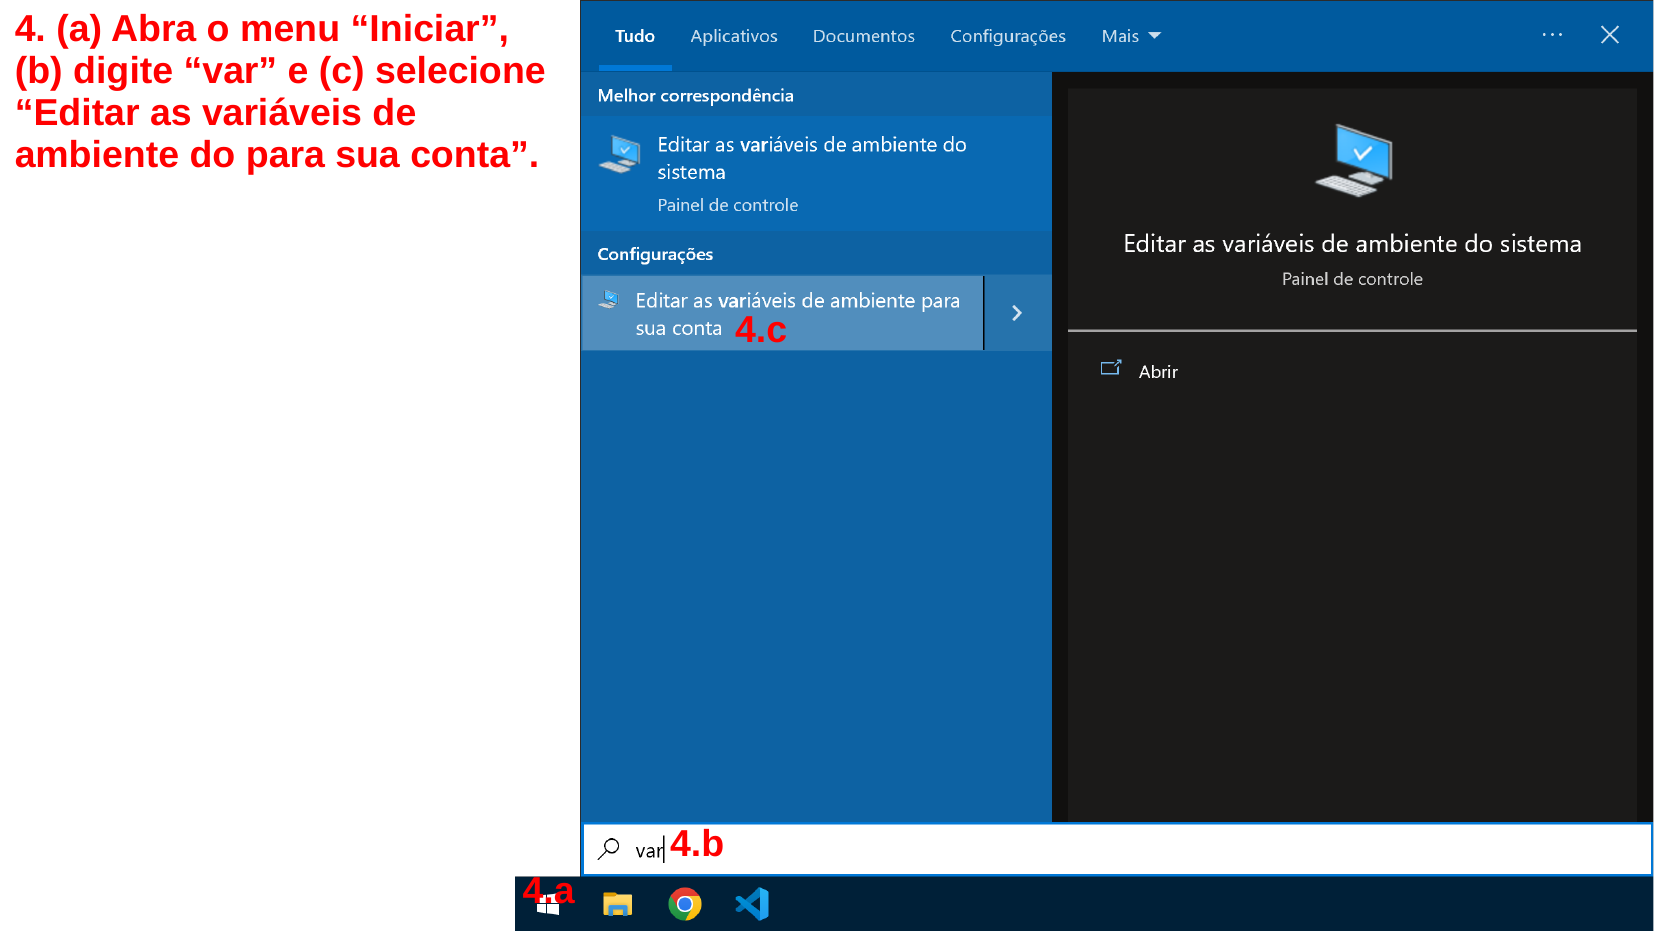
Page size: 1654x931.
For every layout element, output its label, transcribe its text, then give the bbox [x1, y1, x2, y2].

text_box 4.b [655, 814, 740, 872]
text_box 4.c [720, 301, 803, 358]
text_box 4. (a) Abra o menu “Iniciar”, (b) digite “var” e (c) selecione “Editar as variáveis de ambiente do para sua conta”. [0, 0, 562, 183]
text_box 4.a [507, 862, 590, 920]
picture [515, 0, 1654, 931]
